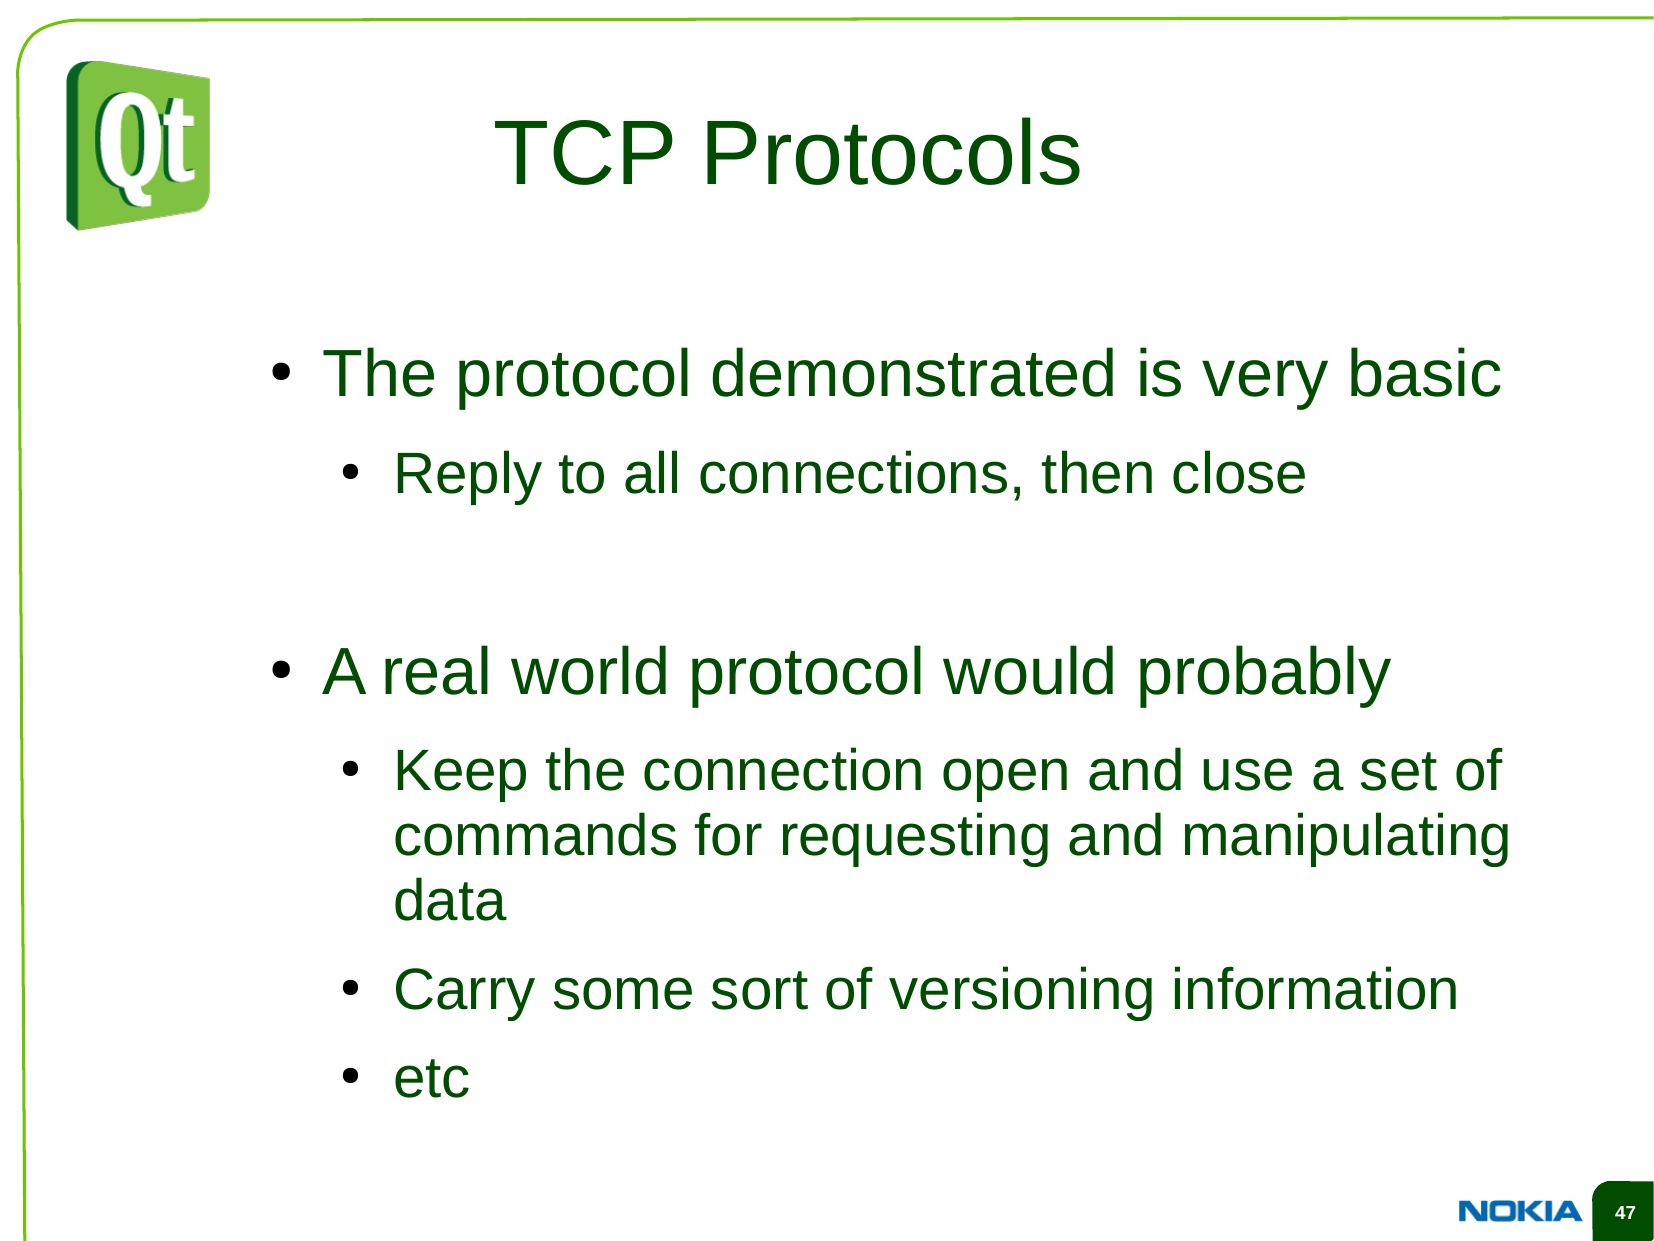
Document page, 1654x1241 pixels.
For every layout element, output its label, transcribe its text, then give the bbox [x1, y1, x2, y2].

picture [1459, 1200, 1583, 1222]
picture [66, 61, 210, 231]
list The protocol demonstrated is very basic Reply to all connections, then close A real world protocol would probably Keep the connection open and use a set of commands for requesting and manipulating data Carry some sort of versioning information etc [251, 336, 1571, 1156]
title TCP Protocols [251, 49, 1327, 257]
